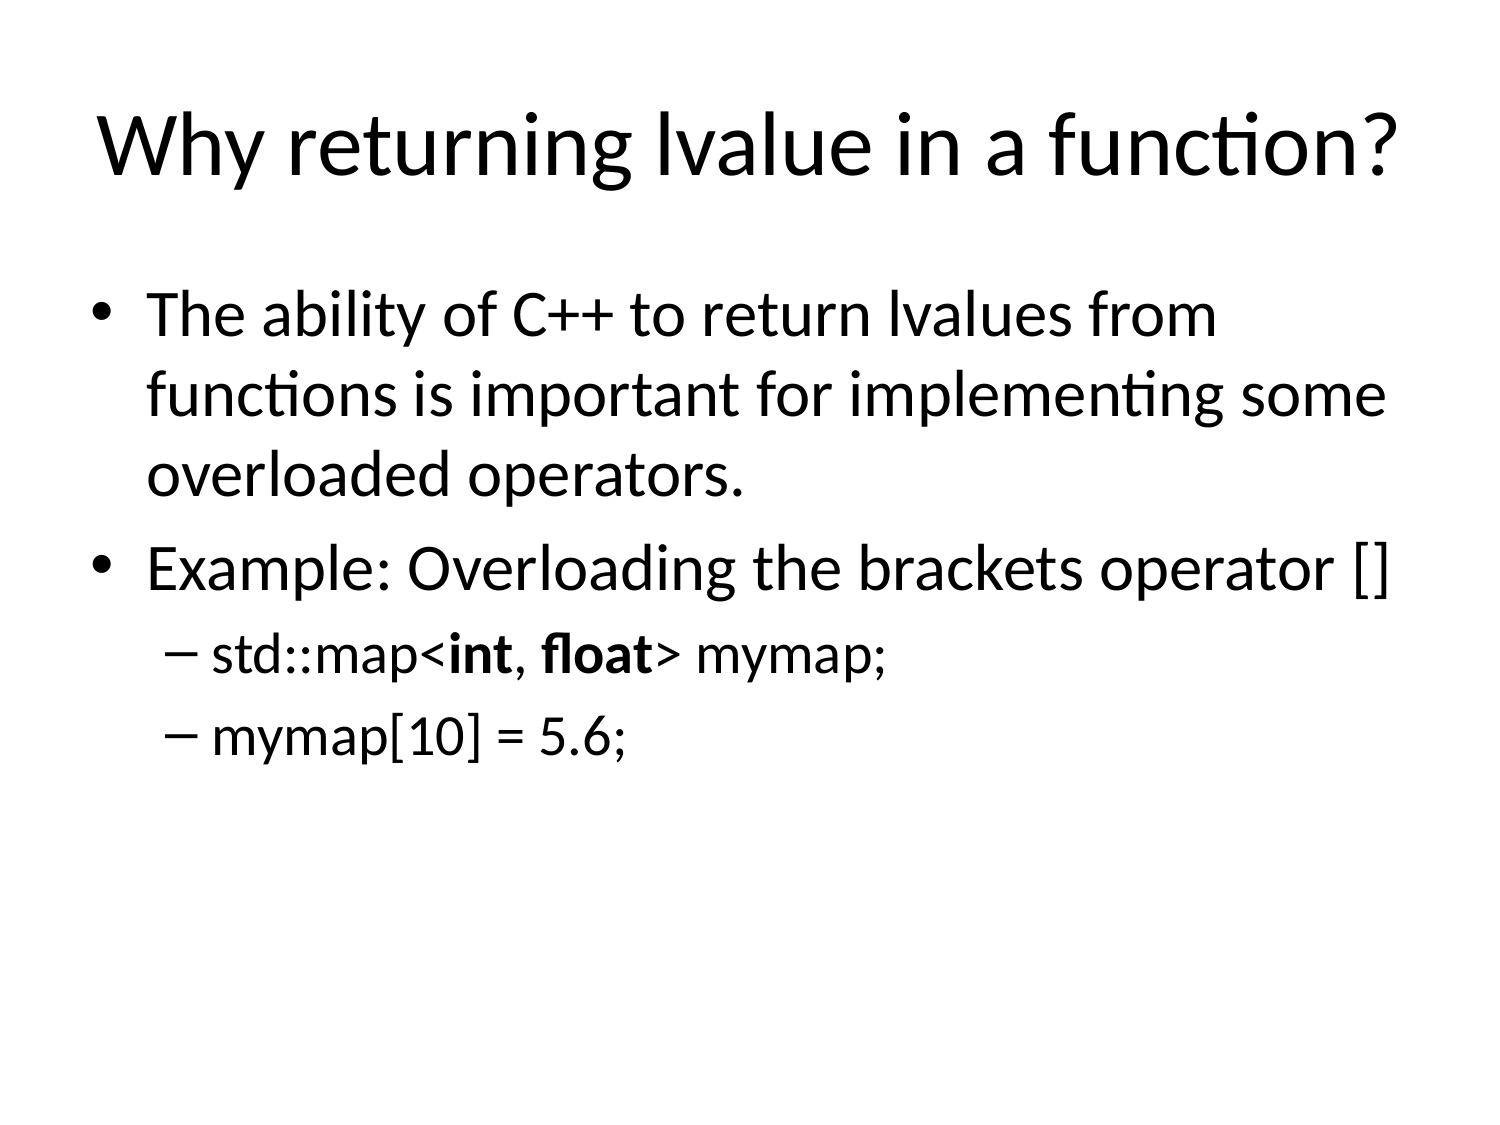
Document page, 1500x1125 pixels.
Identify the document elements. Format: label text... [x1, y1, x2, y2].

list The ability of C++ to return lvalues from functions is important for implementing some overloaded operators. Example: Overloading the brackets operator [] std::map<int, float> mymap; mymap[10] = 5.6; [75, 262, 1425, 1005]
title Why returning lvalue in a function? [75, 45, 1425, 233]
